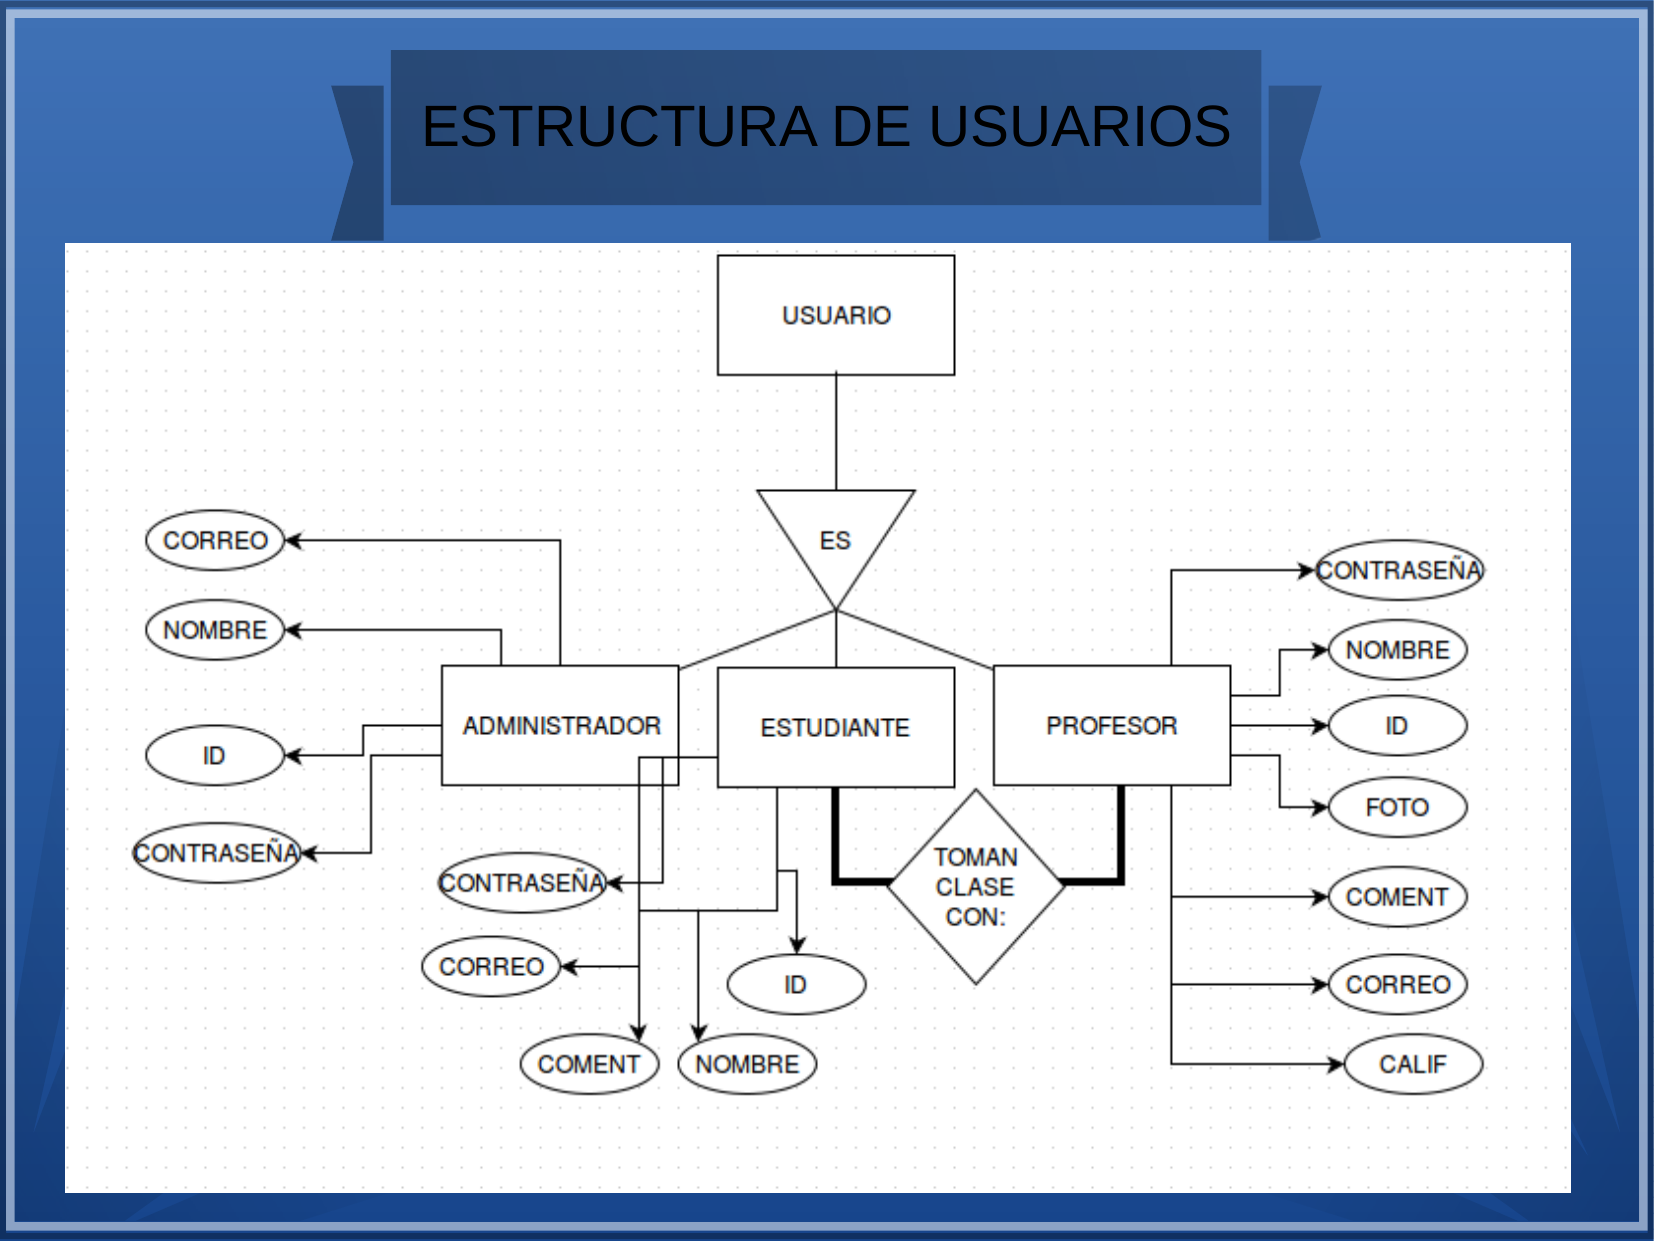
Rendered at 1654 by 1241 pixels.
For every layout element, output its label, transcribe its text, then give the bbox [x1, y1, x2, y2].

picture [65, 243, 1571, 1193]
title ESTRUCTURA DE USUARIOS [389, 47, 1264, 205]
